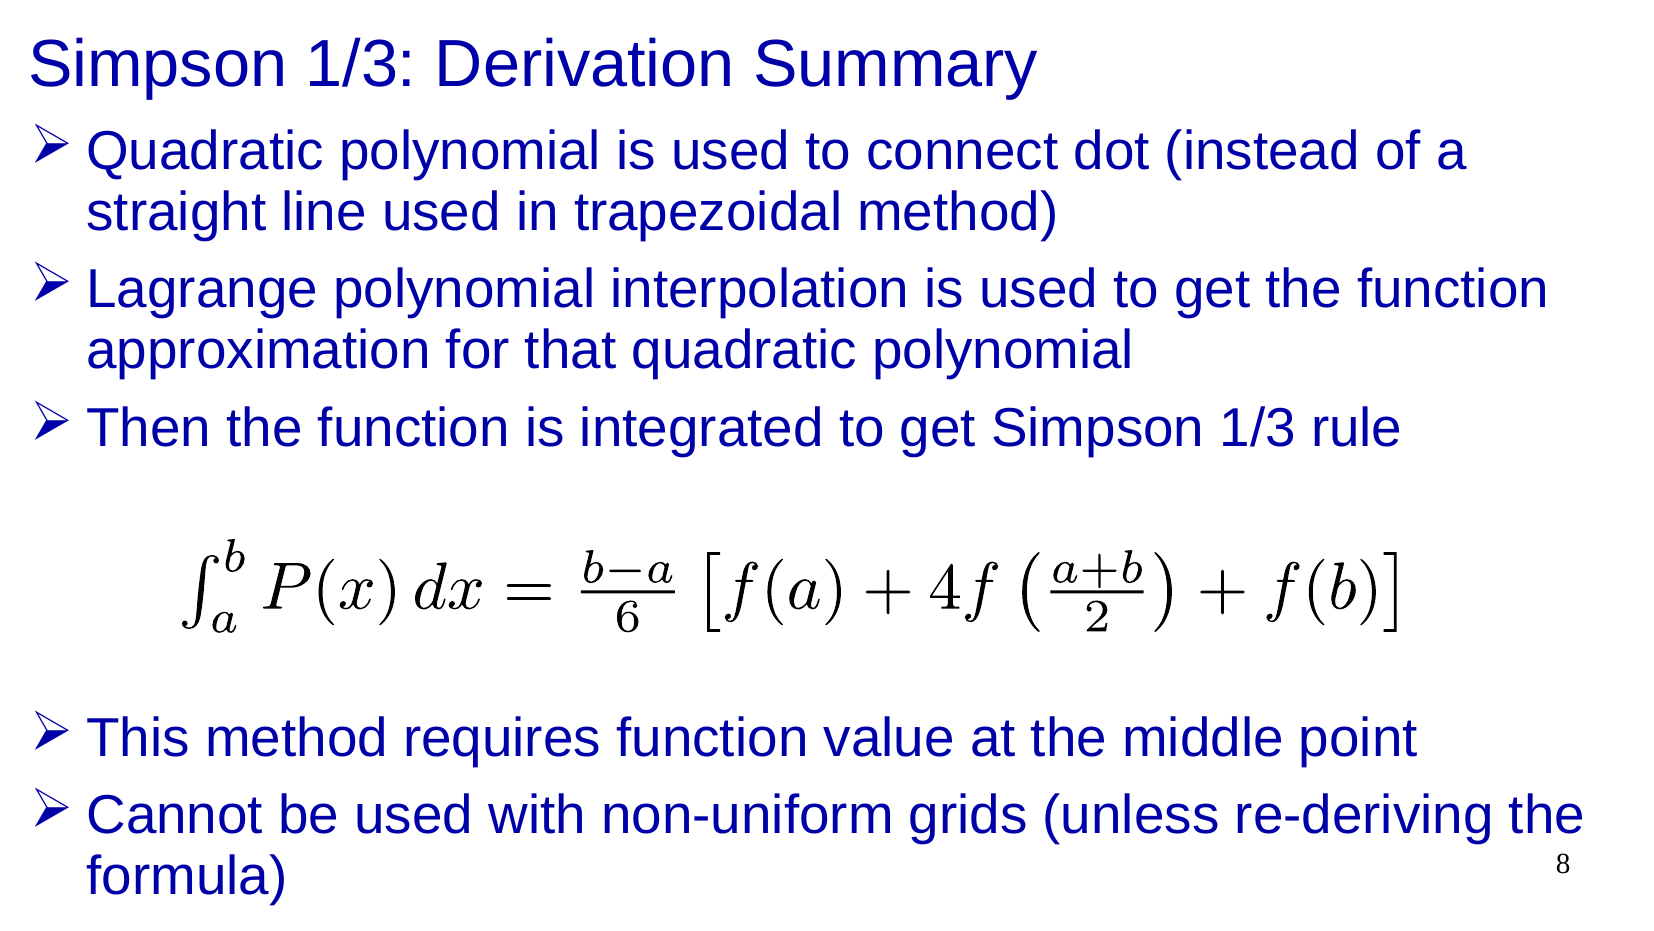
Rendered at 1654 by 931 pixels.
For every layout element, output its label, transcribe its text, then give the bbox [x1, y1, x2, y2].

list Quadratic polynomial is used to connect dot (instead of a straight line used in trapezoidal method) Lagrange polynomial interpolation is used to get the function approximation for that quadratic polynomial Then the function is integrated to get Simpson 1/3 rule This method requires function value at the middle point Cannot be used with non-uniform grids (unless re-deriving the formula) [30, 120, 1645, 916]
title Simpson 1/3: Derivation Summary [28, 21, 1626, 106]
text_box [178, 539, 1411, 633]
